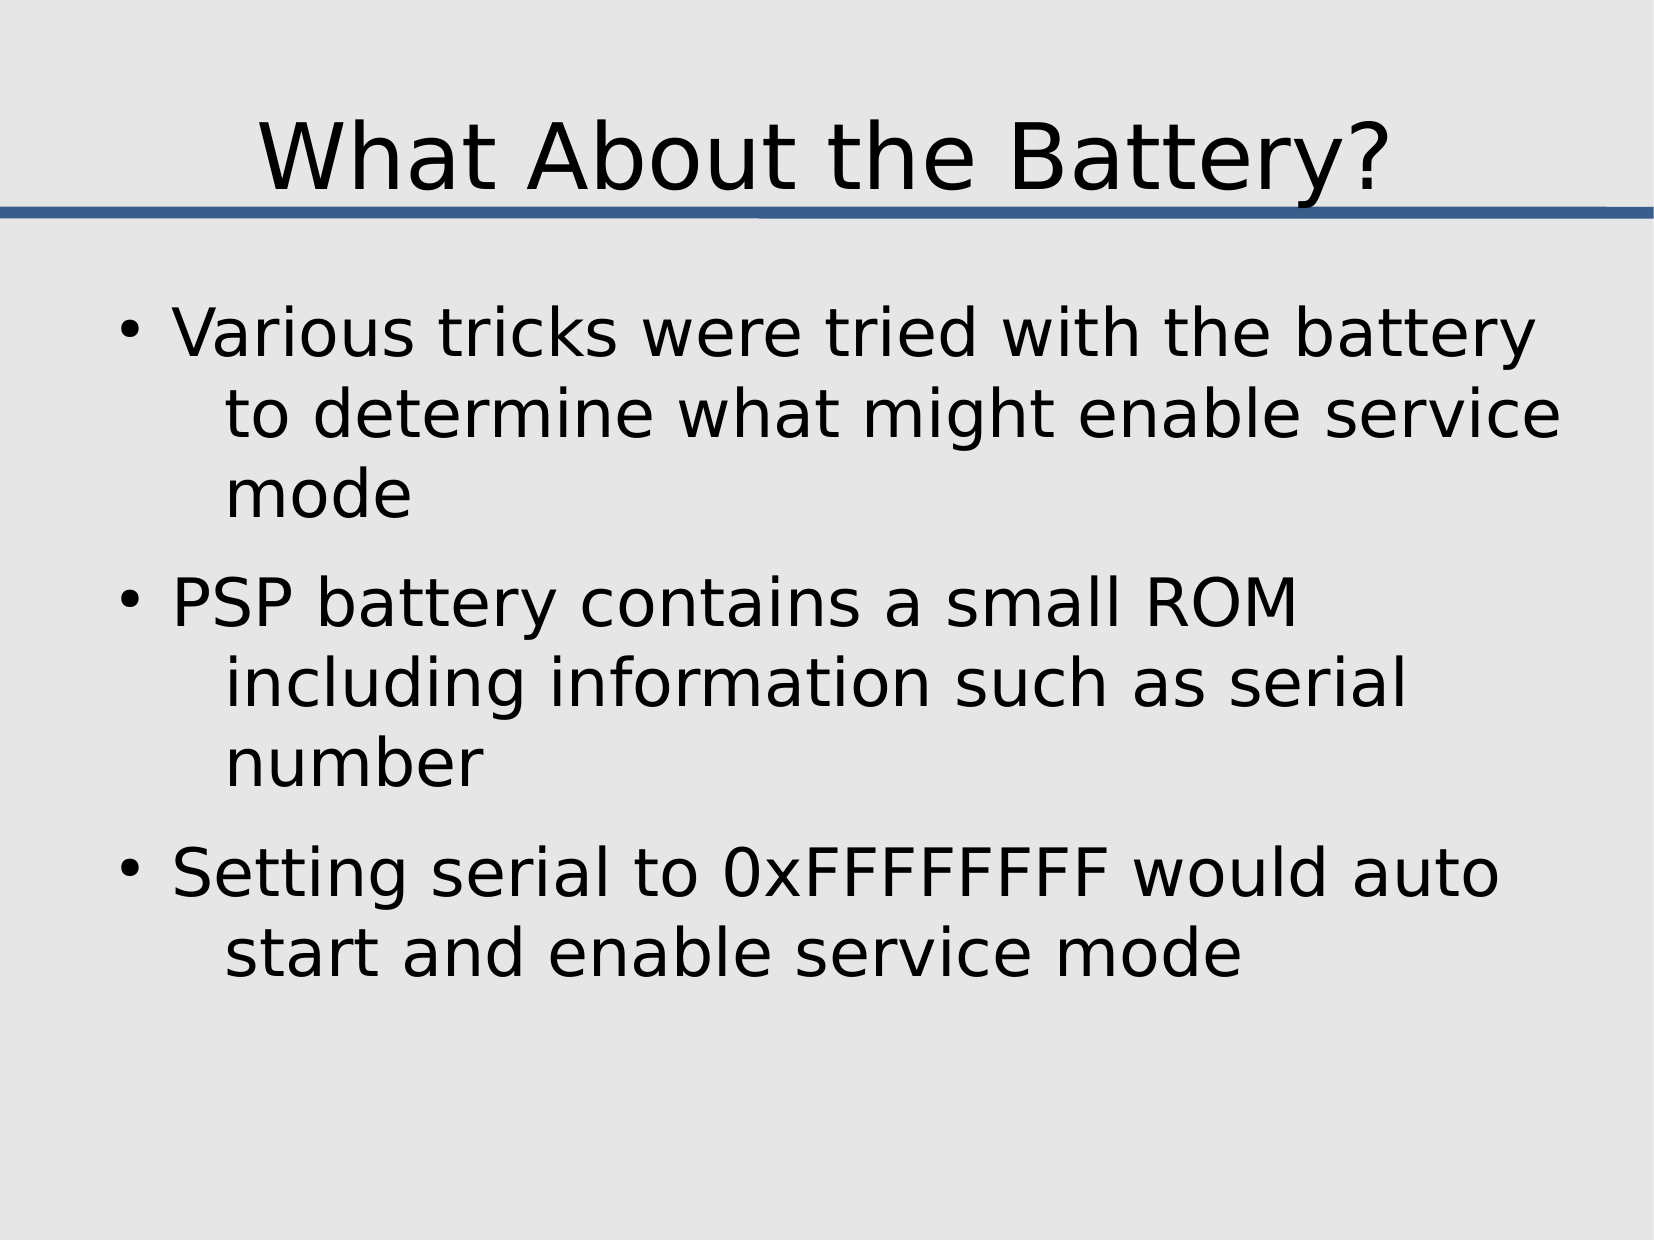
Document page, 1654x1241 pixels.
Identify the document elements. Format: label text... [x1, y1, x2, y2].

list Various tricks were tried with the battery to determine what might enable service mode PSP battery contains a small ROM including information such as serial number Setting serial to 0xFFFFFFFF would auto start and enable service mode [82, 290, 1571, 1094]
title What About the Battery? [82, 56, 1571, 250]
